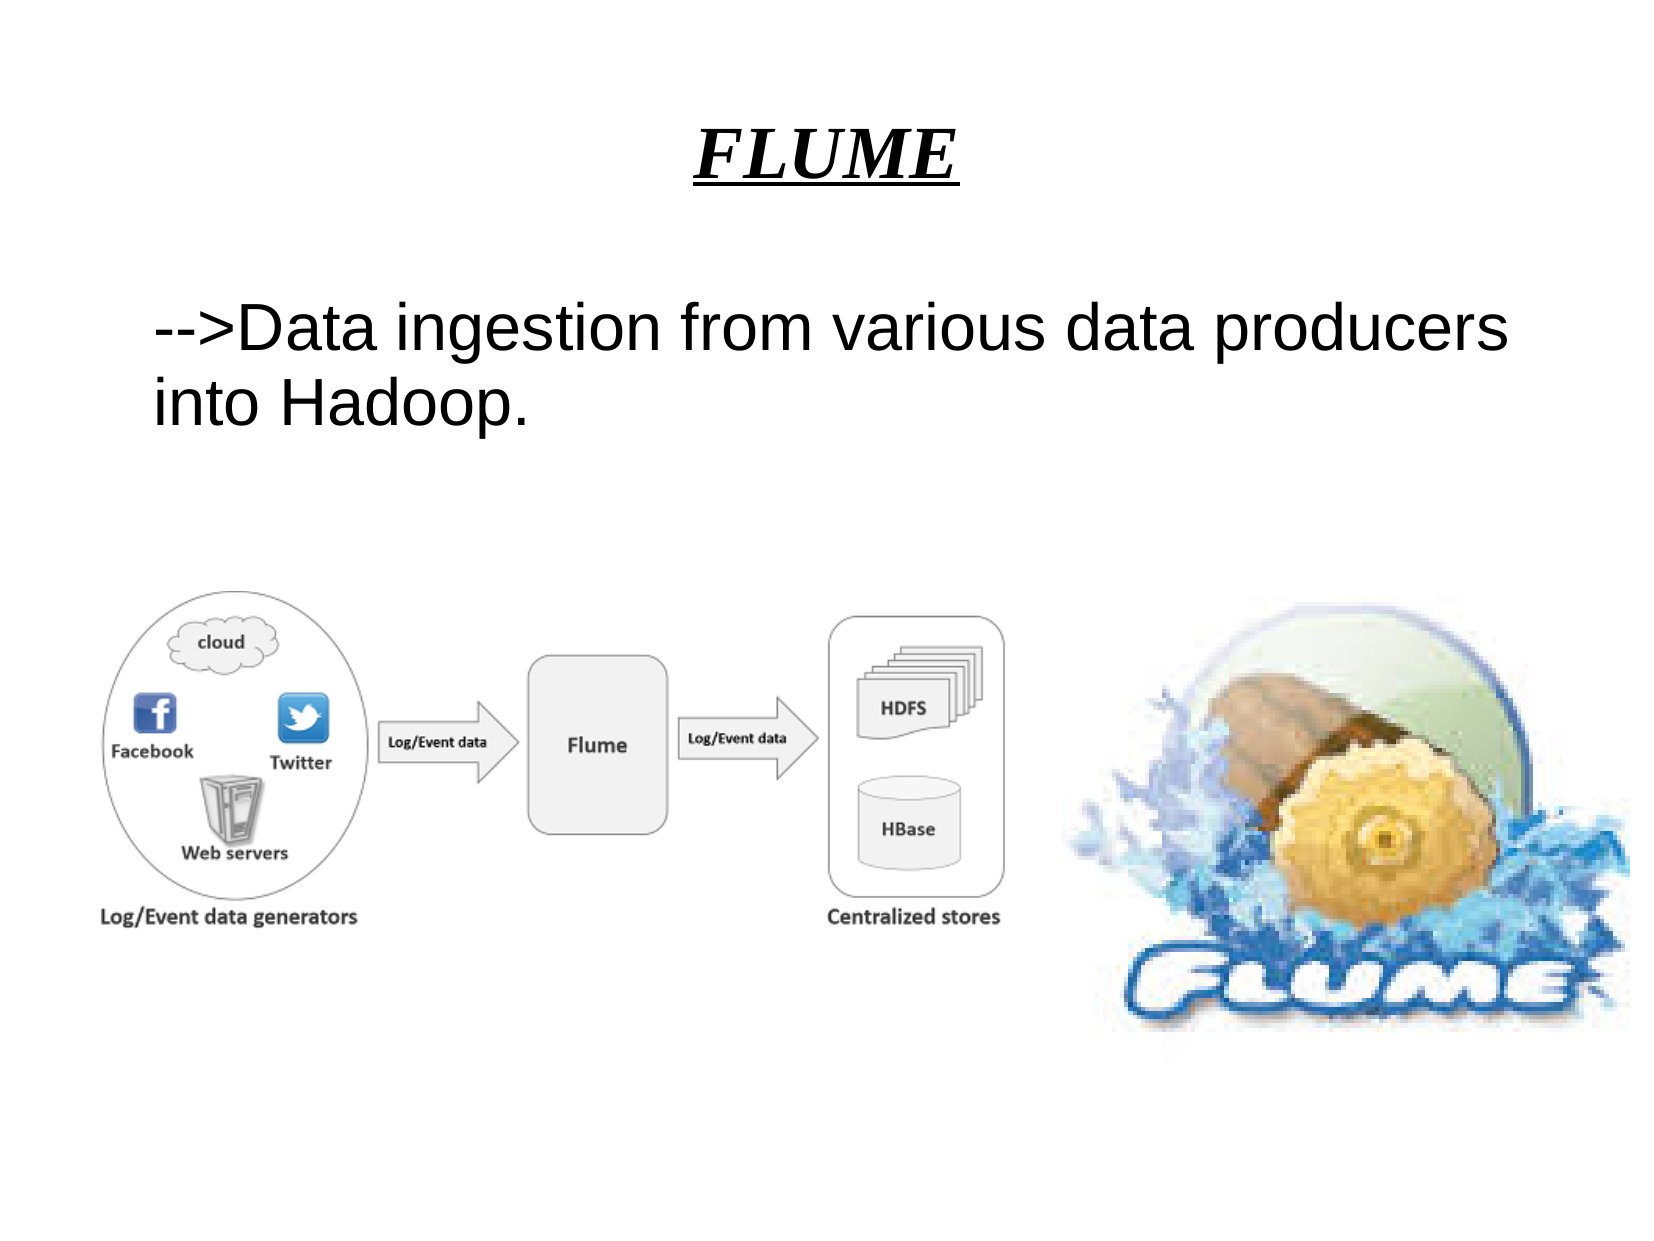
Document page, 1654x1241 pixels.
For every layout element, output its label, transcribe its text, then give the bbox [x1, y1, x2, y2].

list -->Data ingestion from various data producers into Hadoop. [82, 290, 1571, 1010]
picture [78, 591, 1016, 945]
title FLUME [82, 49, 1571, 257]
picture [1062, 531, 1630, 1099]
